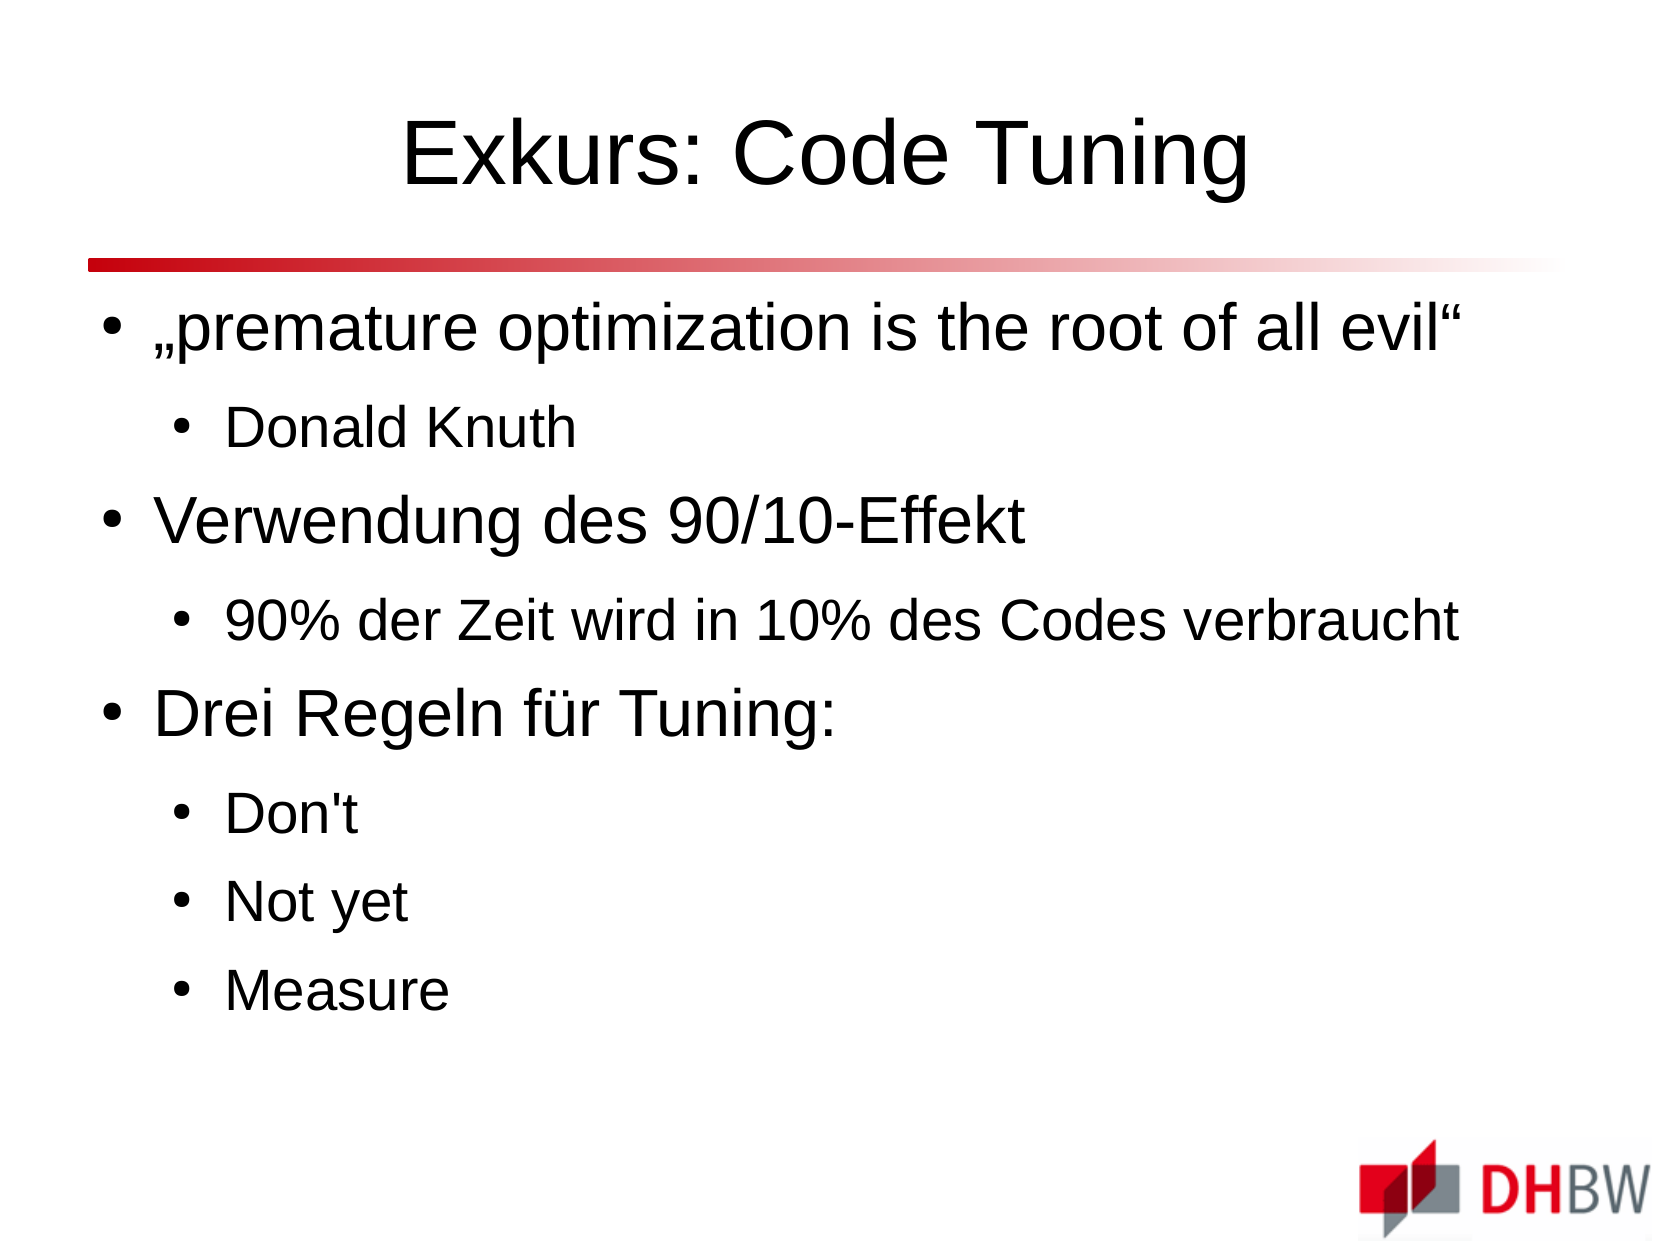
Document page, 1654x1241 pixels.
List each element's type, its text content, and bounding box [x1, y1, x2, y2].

title Exkurs: Code Tuning [82, 56, 1571, 250]
list „premature optimization is the root of all evil“ Donald Knuth Verwendung des 90/10-Effekt 90% der Zeit wird in 10% des Codes verbraucht Drei Regeln für Tuning: Don't Not yet Measure [82, 290, 1571, 1094]
picture [1358, 1137, 1652, 1241]
